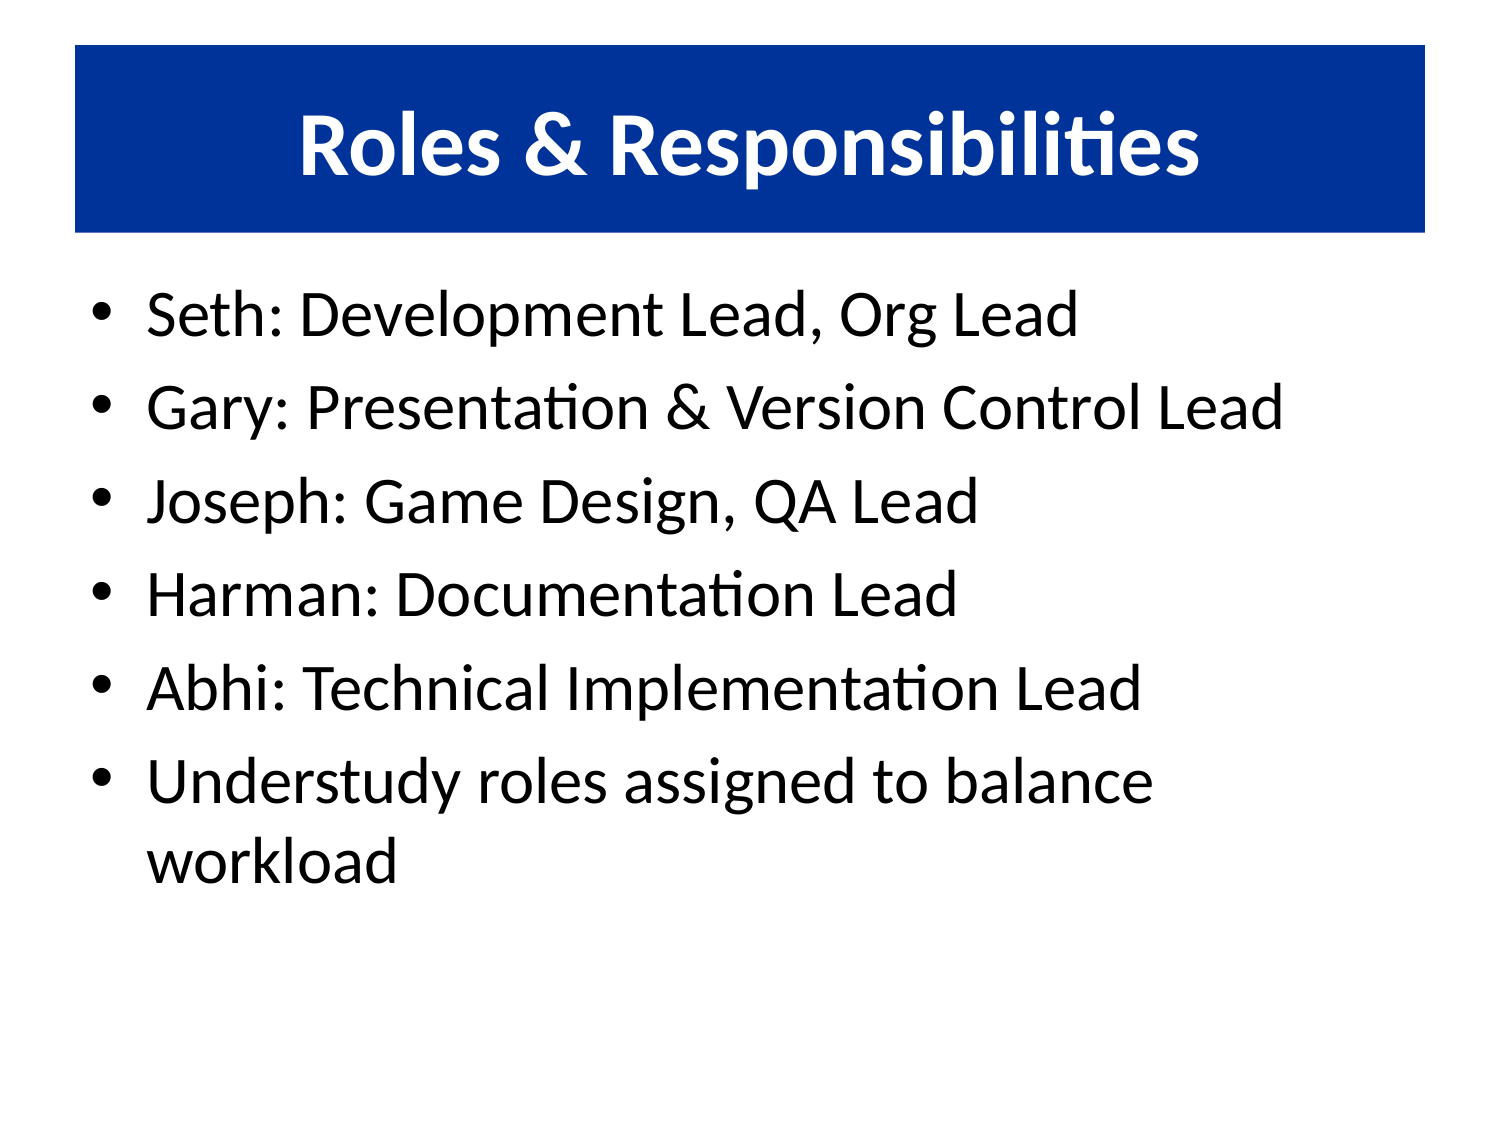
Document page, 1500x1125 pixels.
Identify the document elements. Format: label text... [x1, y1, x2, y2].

list Seth: Development Lead, Org Lead Gary: Presentation & Version Control Lead Joseph: Game Design, QA Lead Harman: Documentation Lead Abhi: Technical Implementation Lead Understudy roles assigned to balance workload [75, 262, 1425, 1005]
title Roles & Responsibilities [75, 45, 1425, 233]
